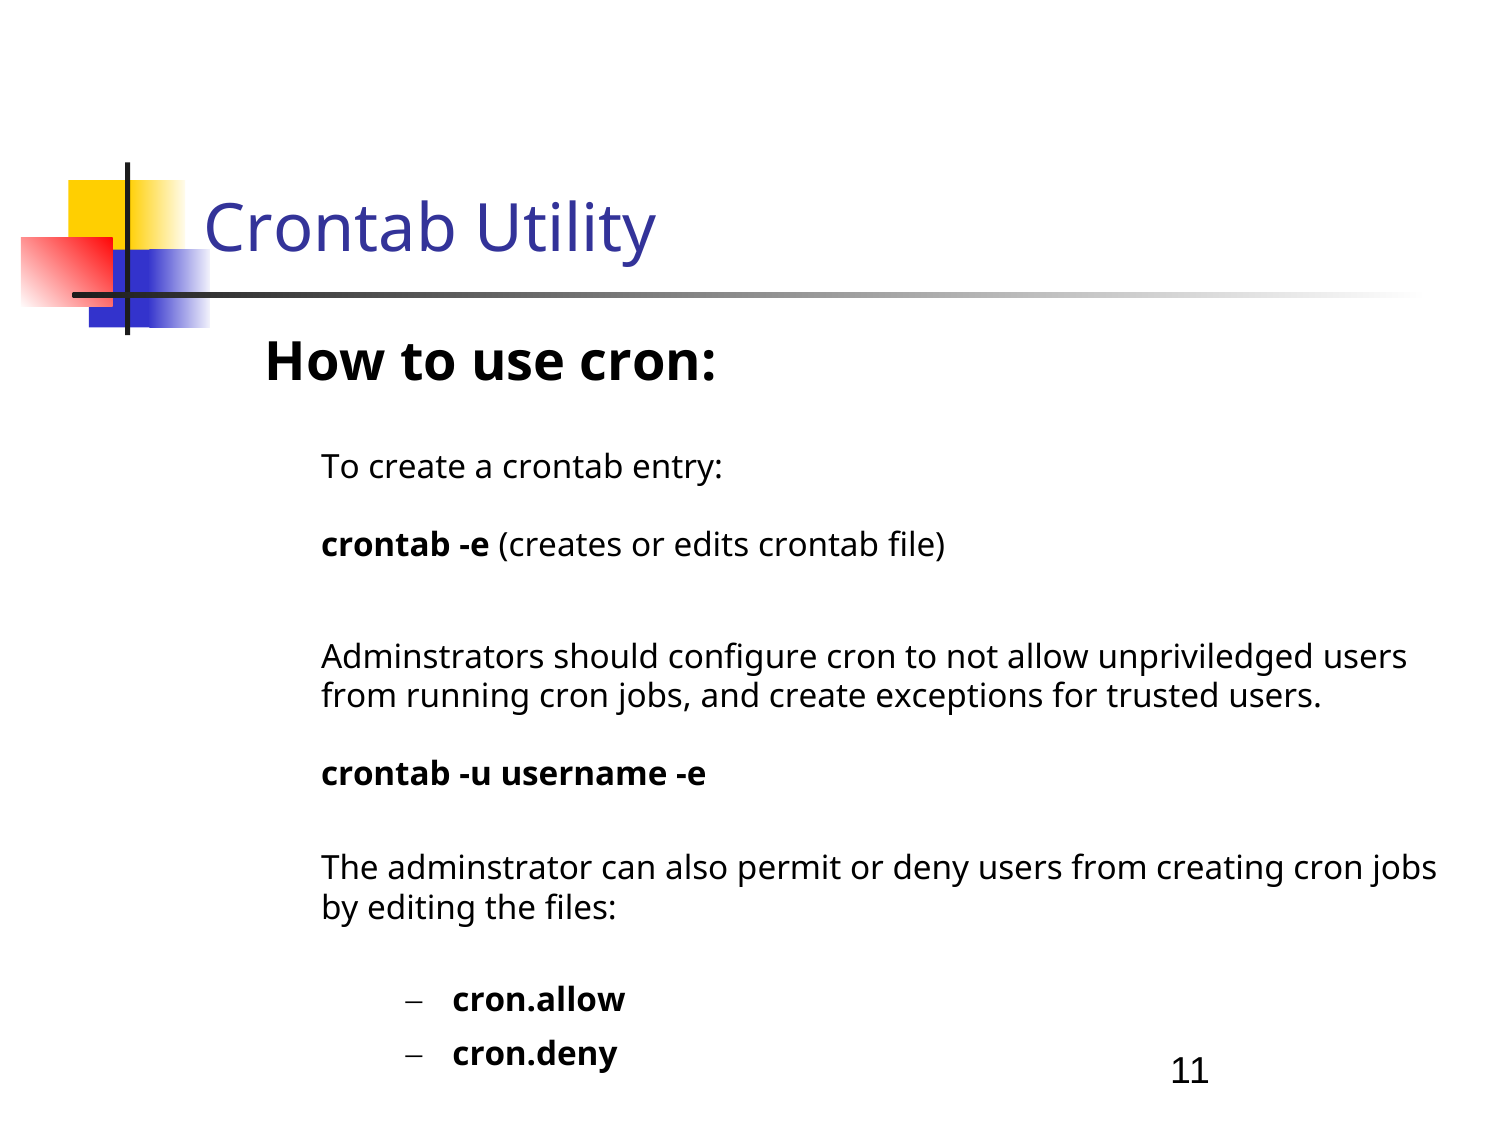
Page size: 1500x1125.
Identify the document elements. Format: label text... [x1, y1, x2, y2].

list How to use cron: To create a crontab entry: crontab -e (creates or edits crontab file) Adminstrators should configure cron to not allow unpriviledged users from running cron jobs, and create exceptions for trusted users. crontab -u username -e The adminstrator can also permit or deny users from creating cron jobs by editing the files: cron.allow cron.deny [193, 331, 1469, 1125]
title Crontab Utility [188, 35, 1468, 276]
